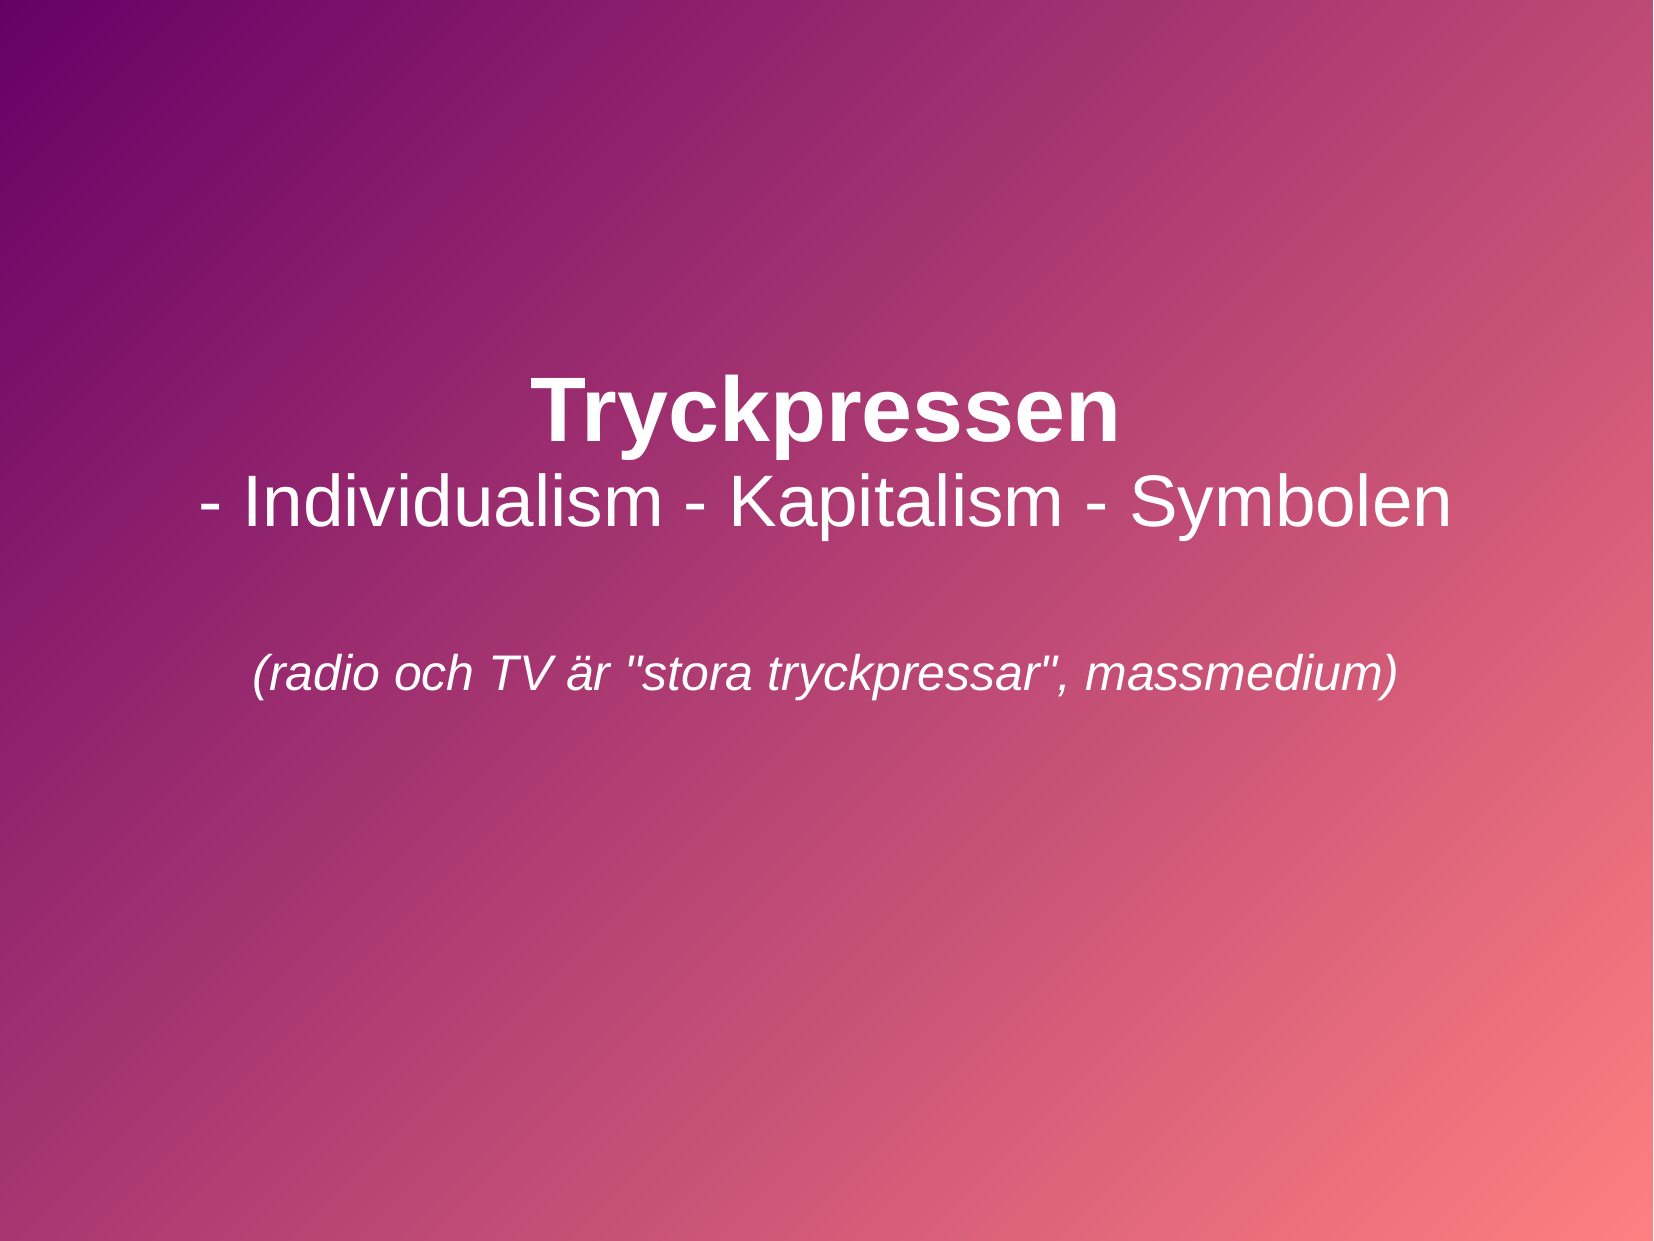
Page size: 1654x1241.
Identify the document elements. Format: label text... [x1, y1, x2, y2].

subtitle Tryckpressen - Individualism - Kapitalism - Symbolen (radio och TV är "stora tryckpressar", massmedium) [82, 49, 1571, 1010]
